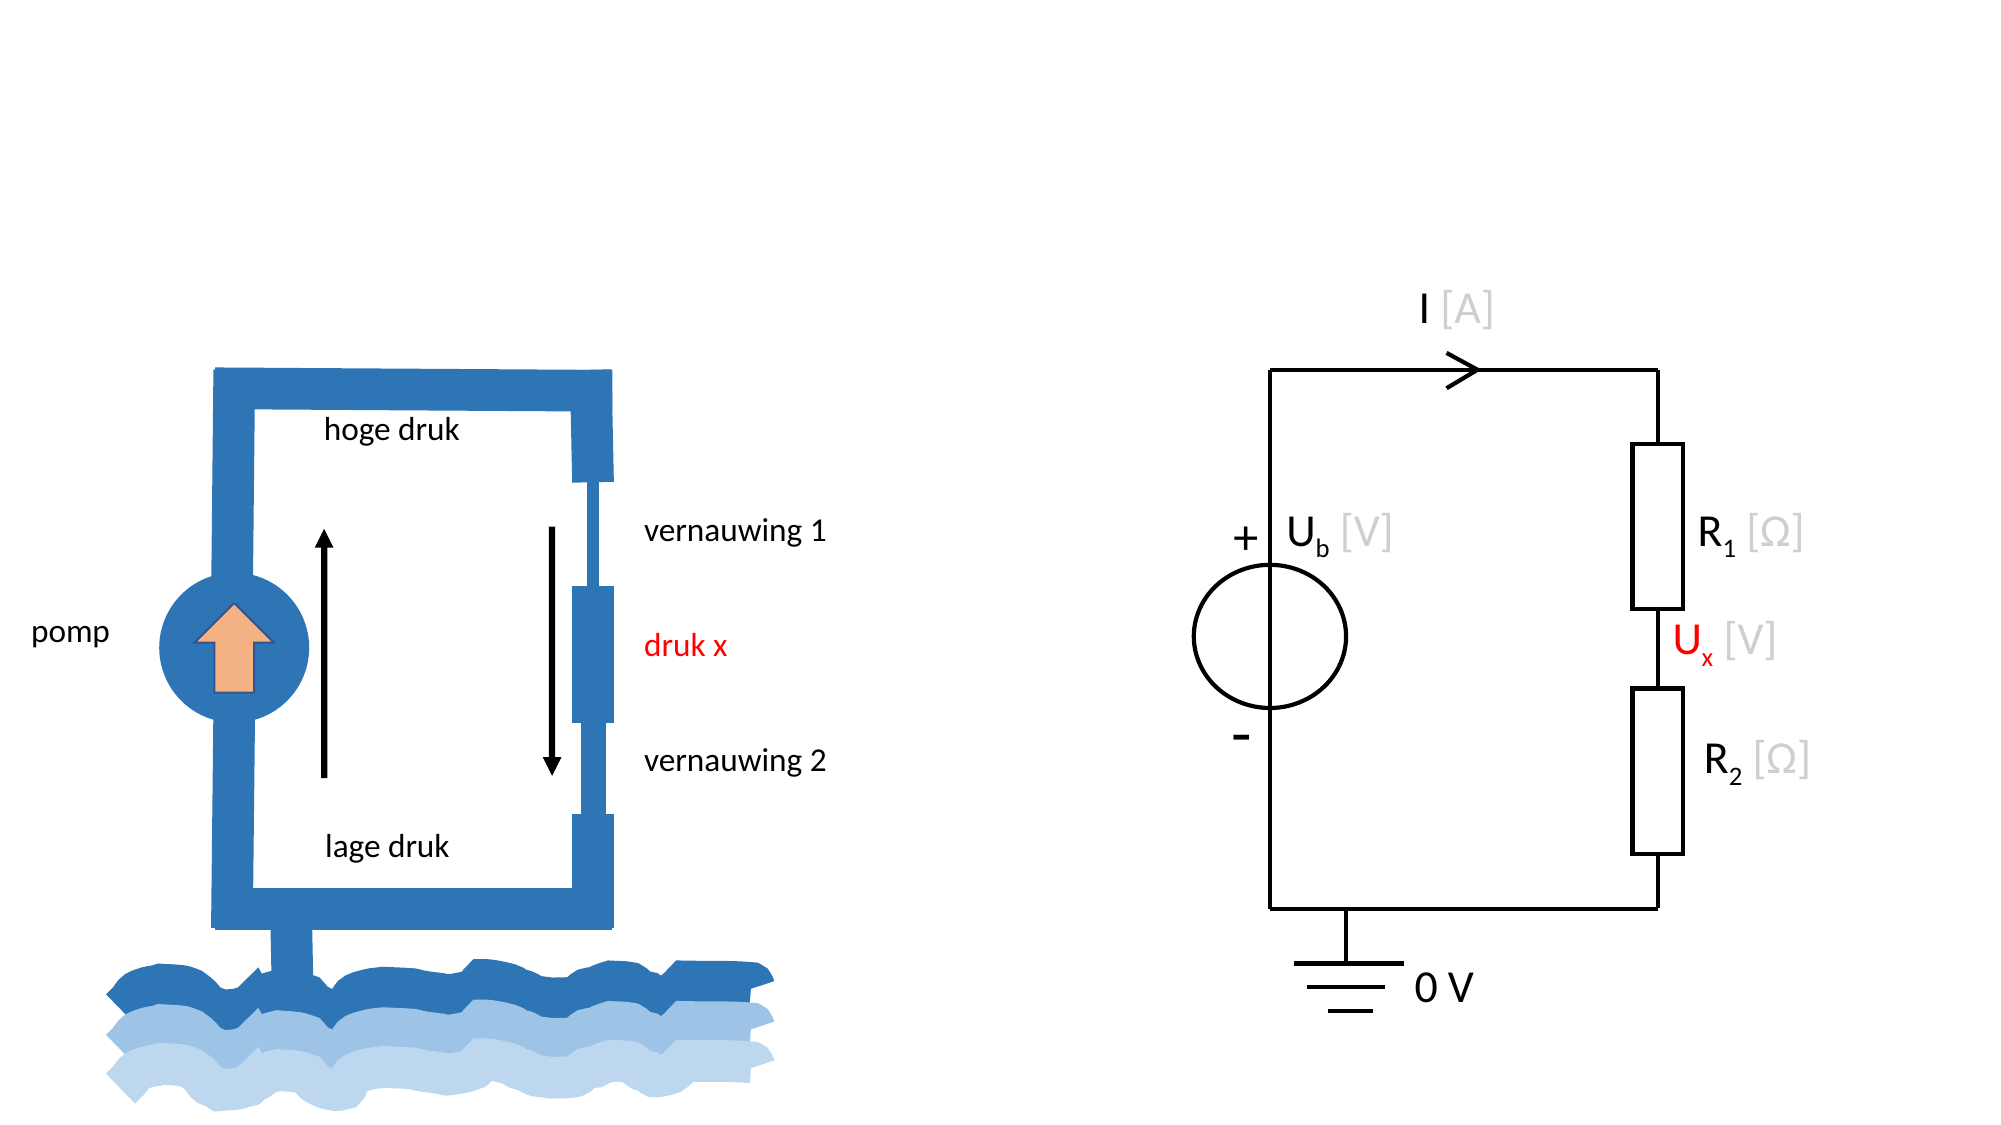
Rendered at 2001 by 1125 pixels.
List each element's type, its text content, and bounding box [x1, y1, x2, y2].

text_box 0 V [1399, 949, 1556, 1020]
text_box R1 [Ω] [1683, 493, 1851, 571]
text_box vernauwing 2 [629, 730, 950, 786]
text_box pomp [16, 601, 168, 657]
text_box - [1217, 682, 1269, 778]
text_box [159, 575, 310, 720]
text_box hoge druk [309, 400, 630, 455]
text_box vernauwing 1 [629, 500, 950, 556]
text_box Ub [V] [1271, 493, 1447, 571]
text_box I [A] [1403, 270, 1528, 341]
text_box lage druk [310, 817, 631, 872]
text_box druk x [629, 615, 797, 671]
text_box Ux [V] [1657, 601, 1813, 679]
text_box + [1218, 496, 1270, 572]
text_box R2 [Ω] [1689, 720, 1858, 798]
